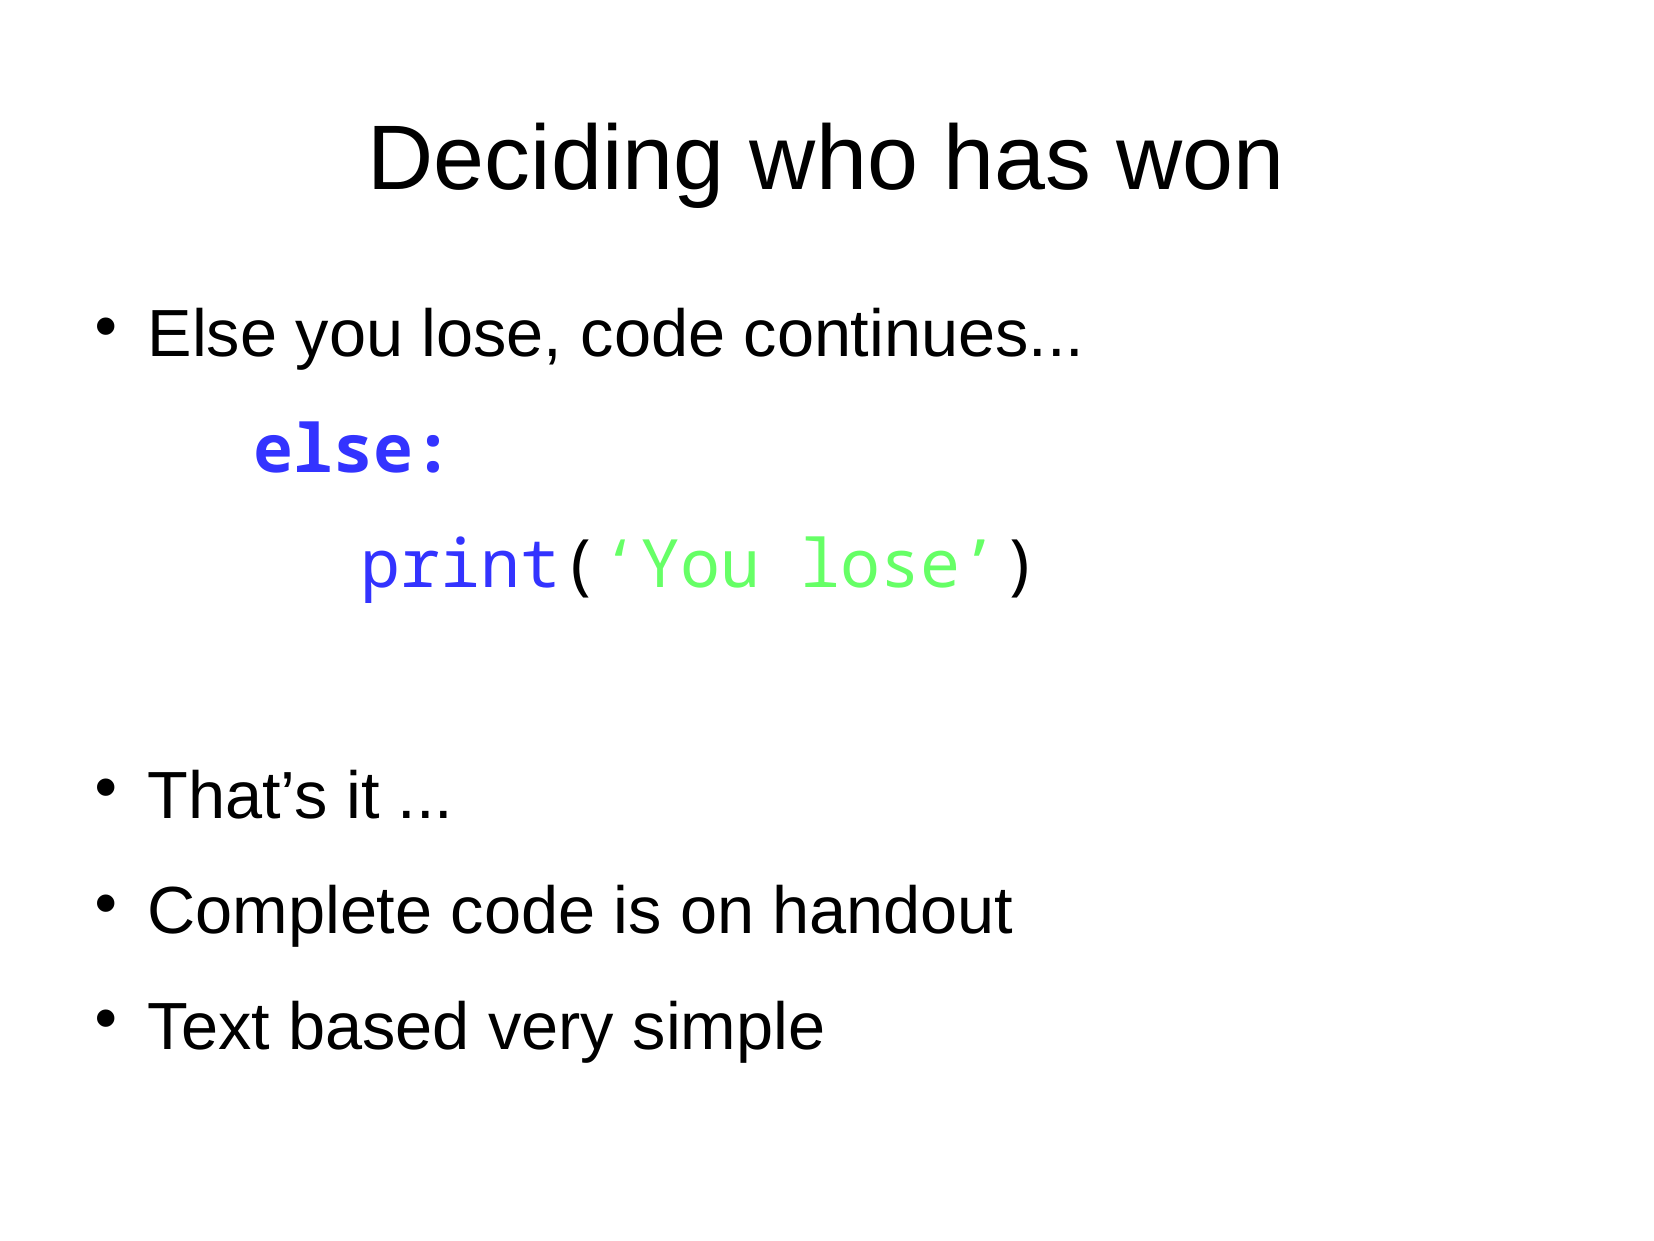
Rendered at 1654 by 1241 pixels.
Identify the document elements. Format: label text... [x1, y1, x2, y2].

text_box Deciding who has won [82, 49, 1571, 257]
text_box Else you lose, code continues... else: print(‘You lose’) That’s it ... Complete code is on handout Text based very simple [76, 290, 1565, 1010]
